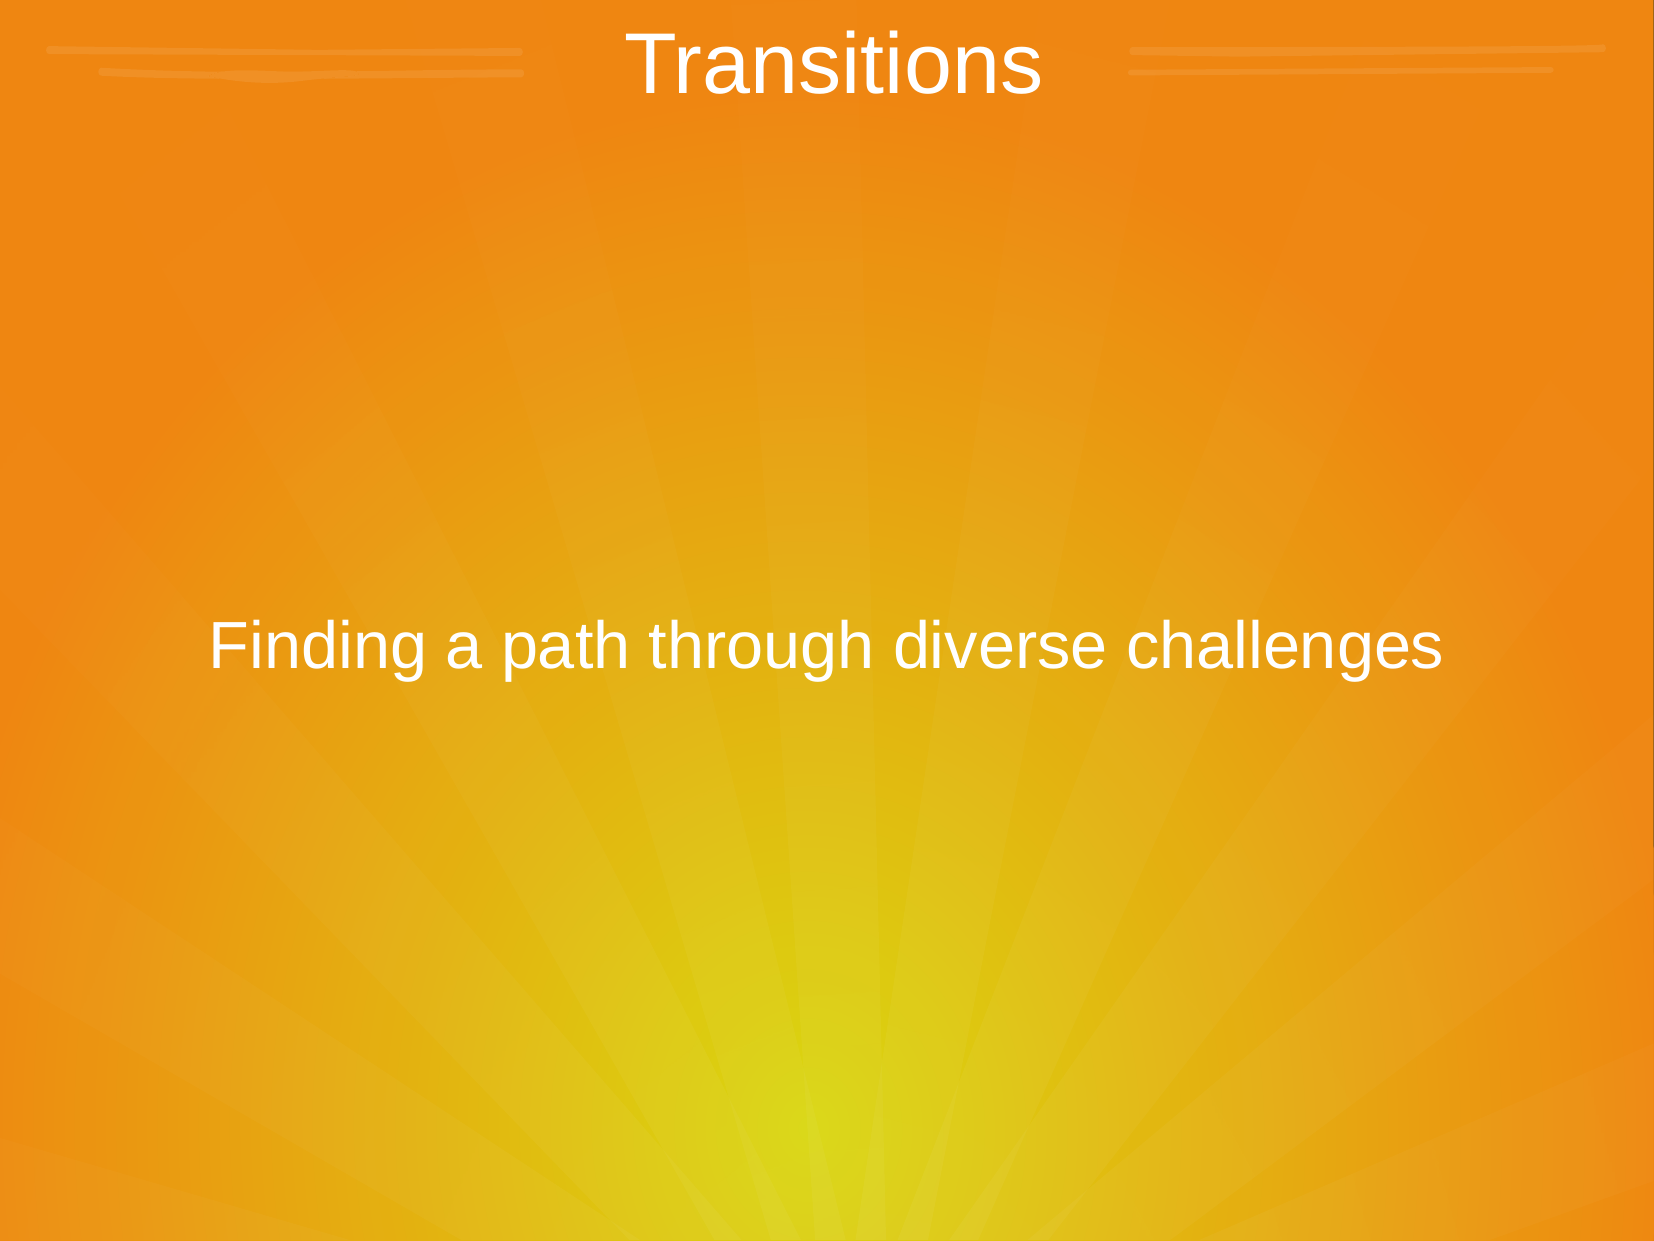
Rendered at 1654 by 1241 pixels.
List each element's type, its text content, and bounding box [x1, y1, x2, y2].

subtitle Finding a path through diverse challenges [135, 165, 1520, 1126]
title Transitions [574, 0, 1094, 153]
